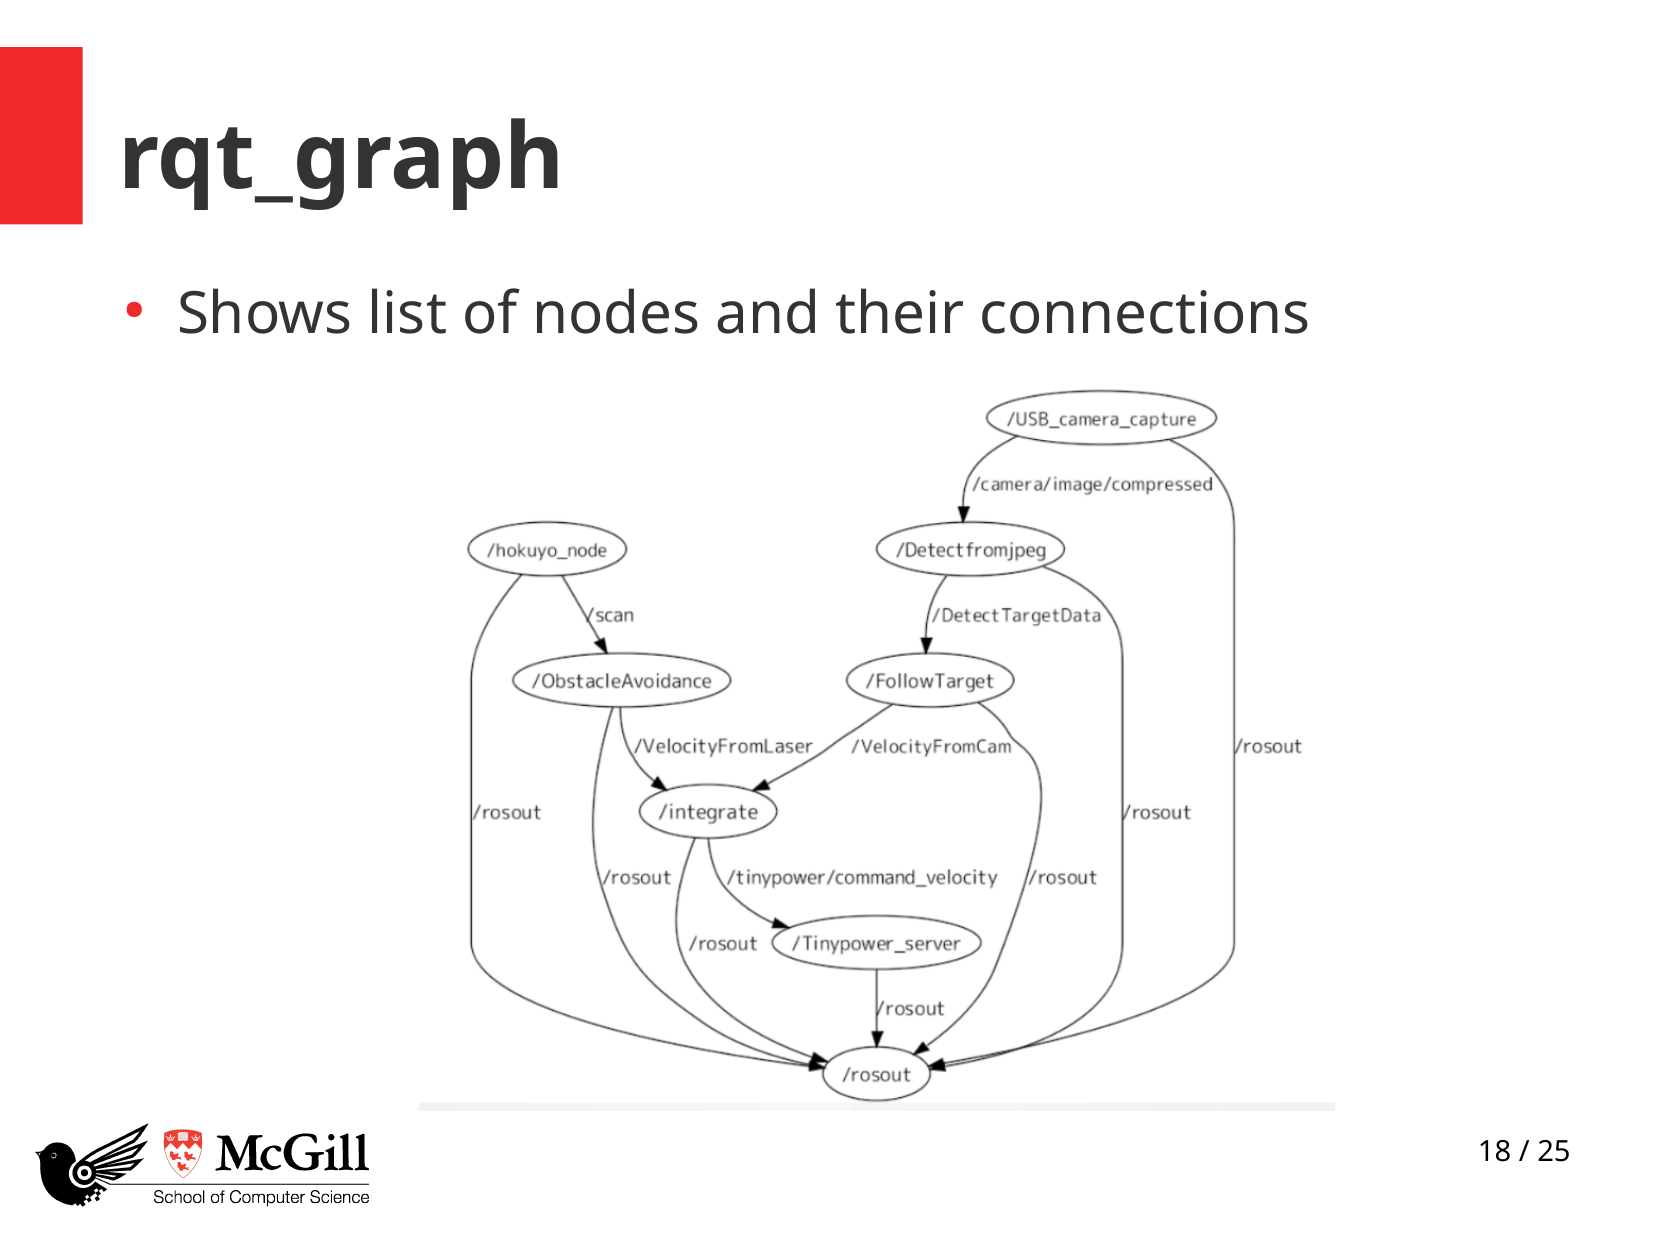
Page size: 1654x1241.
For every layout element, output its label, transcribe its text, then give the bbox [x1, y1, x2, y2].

picture [35, 1110, 369, 1216]
picture [419, 388, 1335, 1111]
list Shows list of nodes and their connections [106, 271, 1524, 378]
title rqt_graph [118, 49, 1571, 257]
